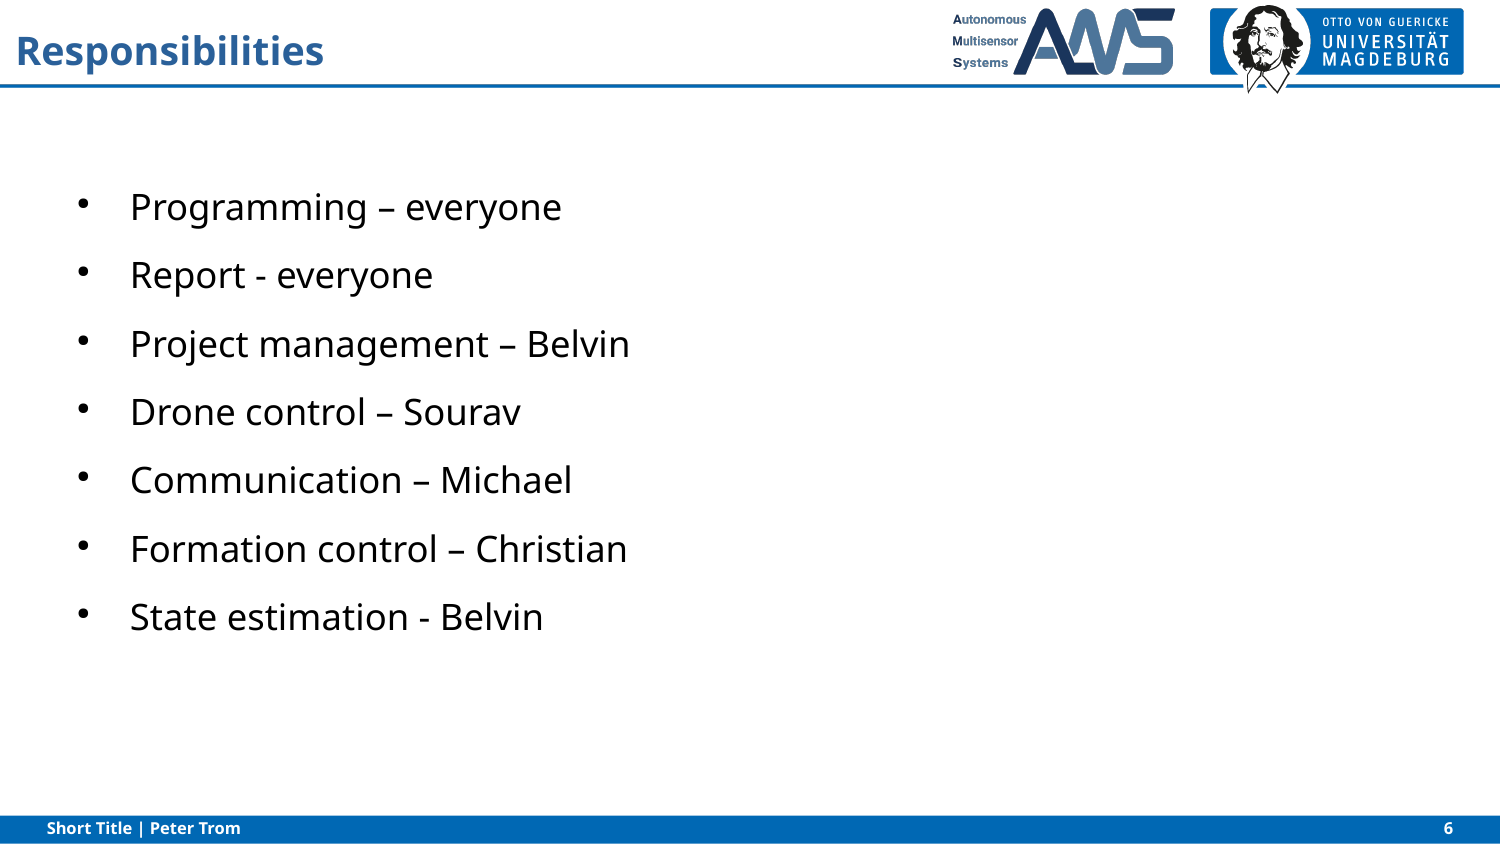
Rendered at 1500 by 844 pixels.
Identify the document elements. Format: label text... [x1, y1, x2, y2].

list Programming – everyone Report - everyone Project management – Belvin Drone control – Sourav Communication – Michael Formation control – Christian State estimation - Belvin [59, 184, 1441, 721]
title Responsibilities [0, 0, 943, 86]
picture [0, 0, 1500, 103]
